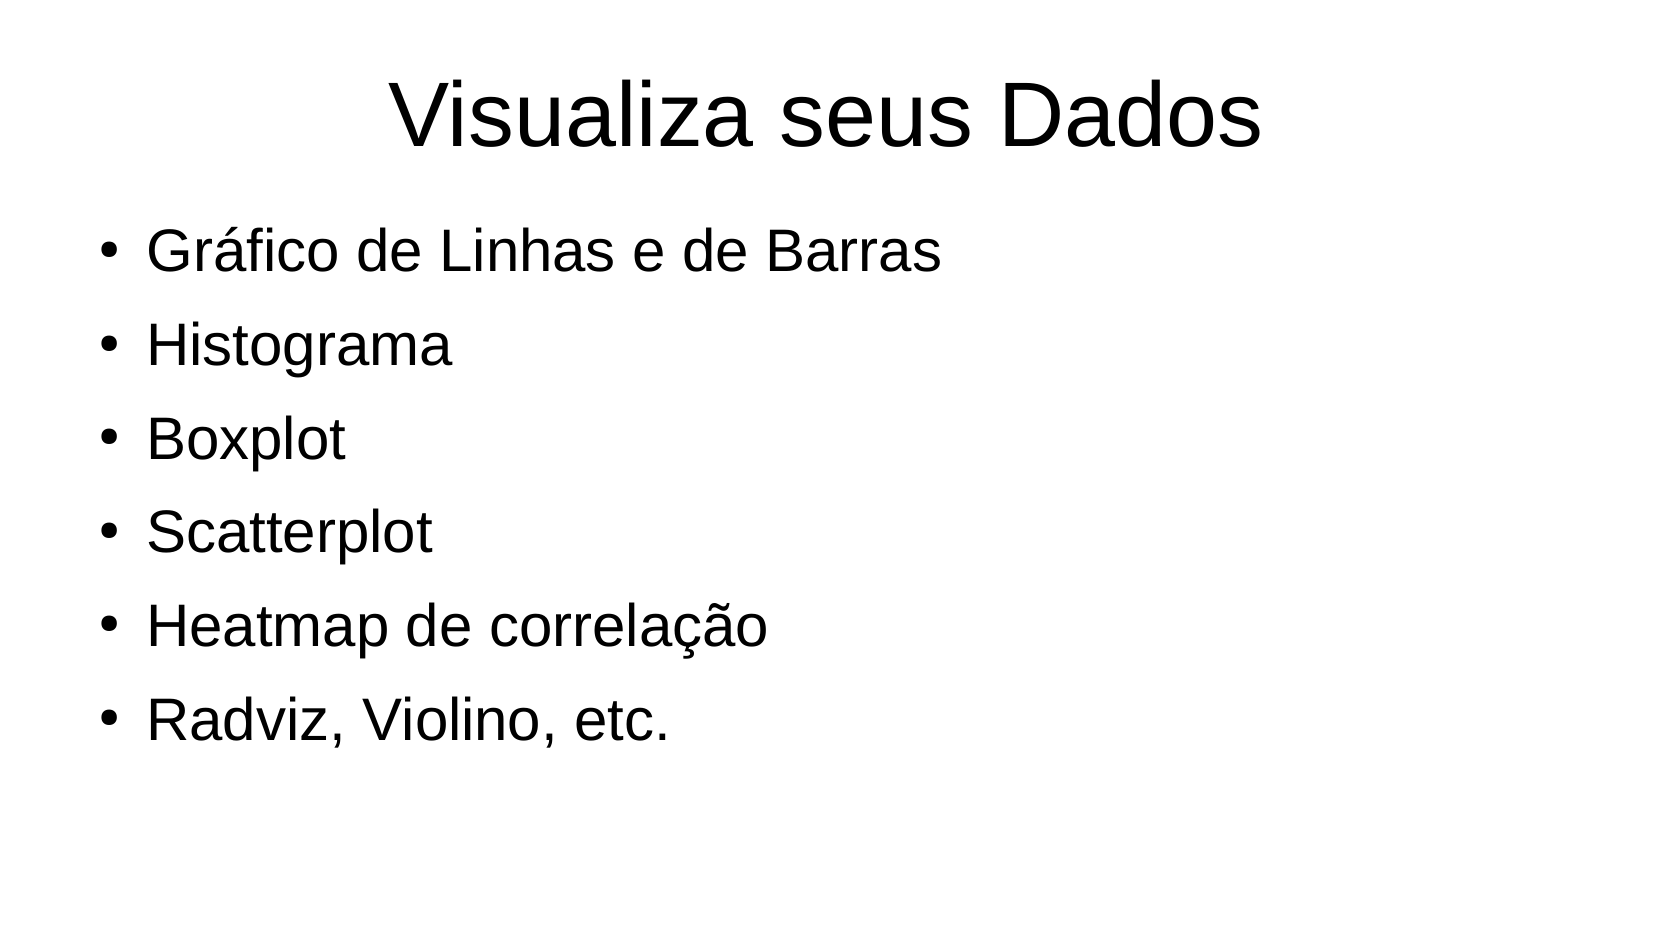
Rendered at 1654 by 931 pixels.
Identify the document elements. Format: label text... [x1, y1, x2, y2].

title Visualiza seus Dados [82, 37, 1571, 193]
list Gráfico de Linhas e de Barras Histograma Boxplot Scatterplot Heatmap de correlação Radviz, Violino, etc. [82, 217, 1571, 758]
